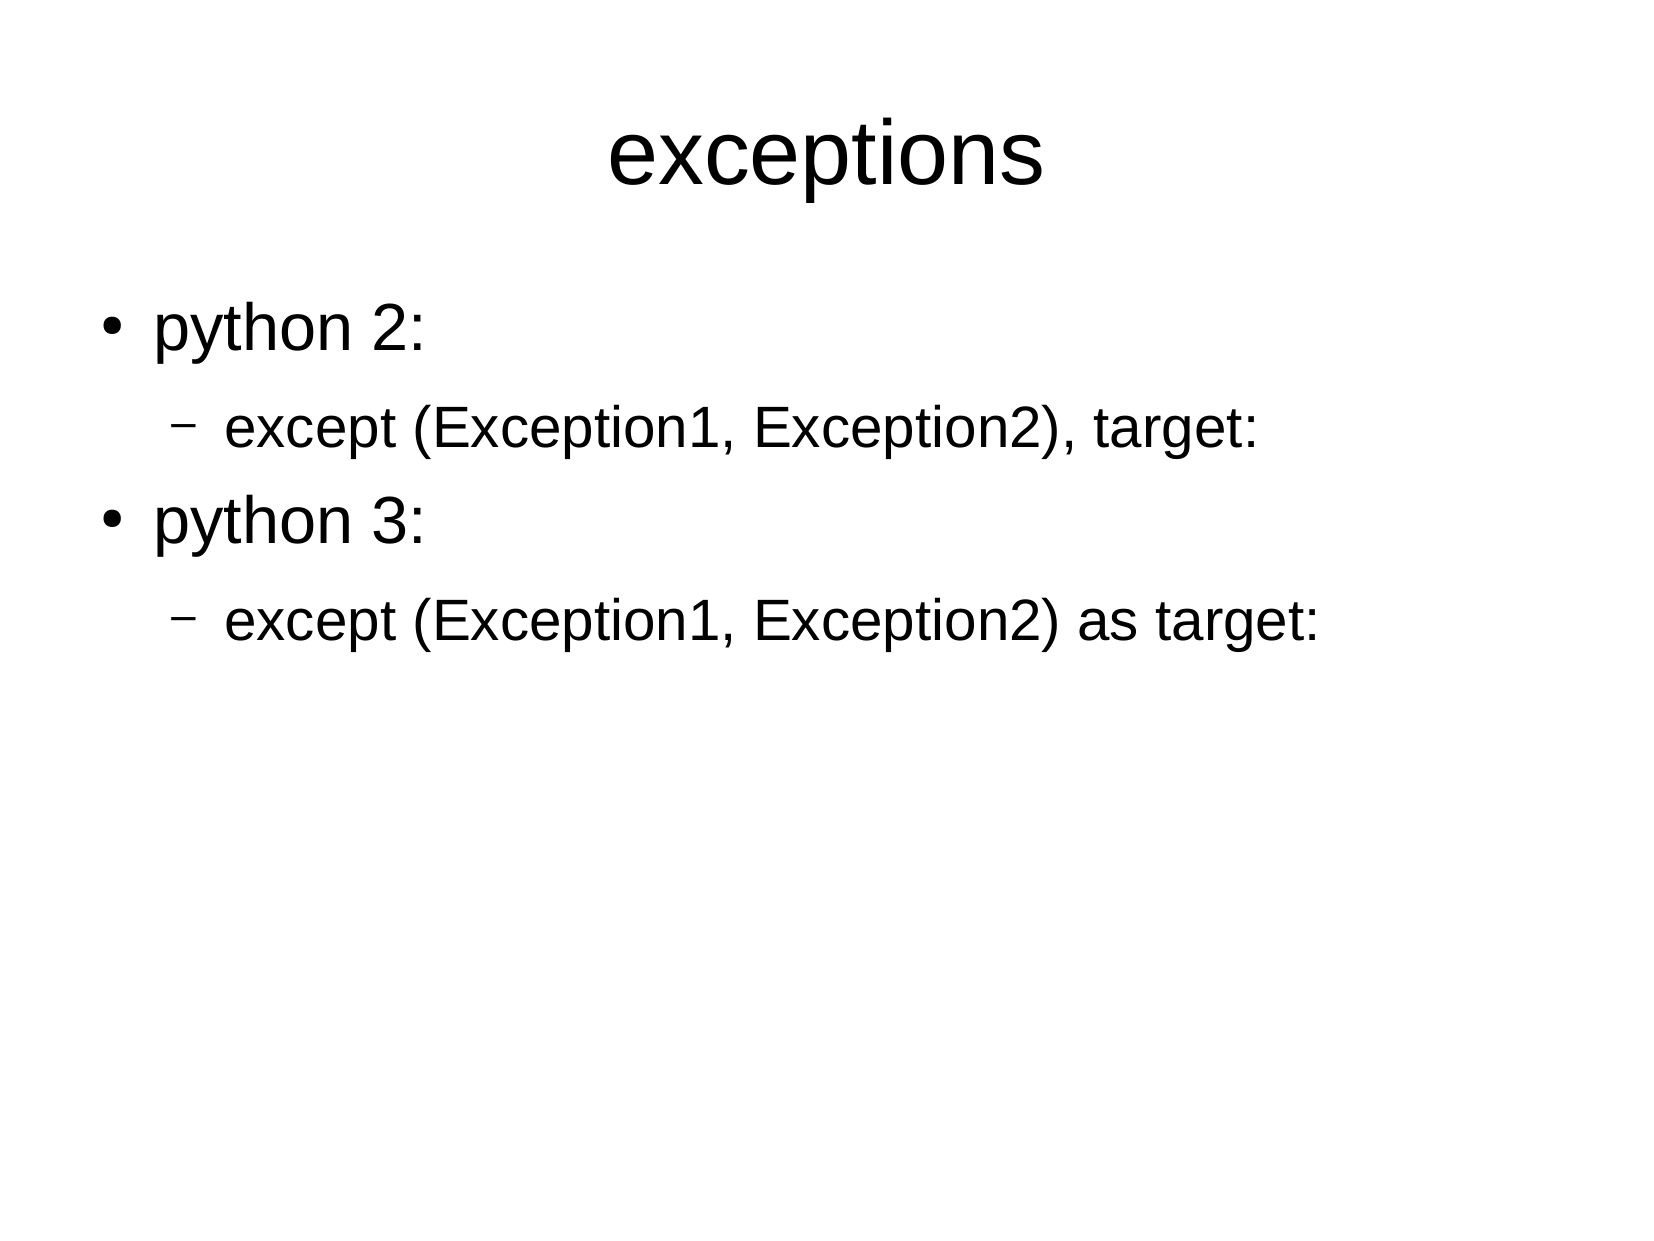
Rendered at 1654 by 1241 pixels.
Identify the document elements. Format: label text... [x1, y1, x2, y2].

title exceptions [82, 49, 1571, 257]
list python 2: except (Exception1, Exception2), target: python 3: except (Exception1, Exception2) as target: [82, 290, 1571, 1010]
